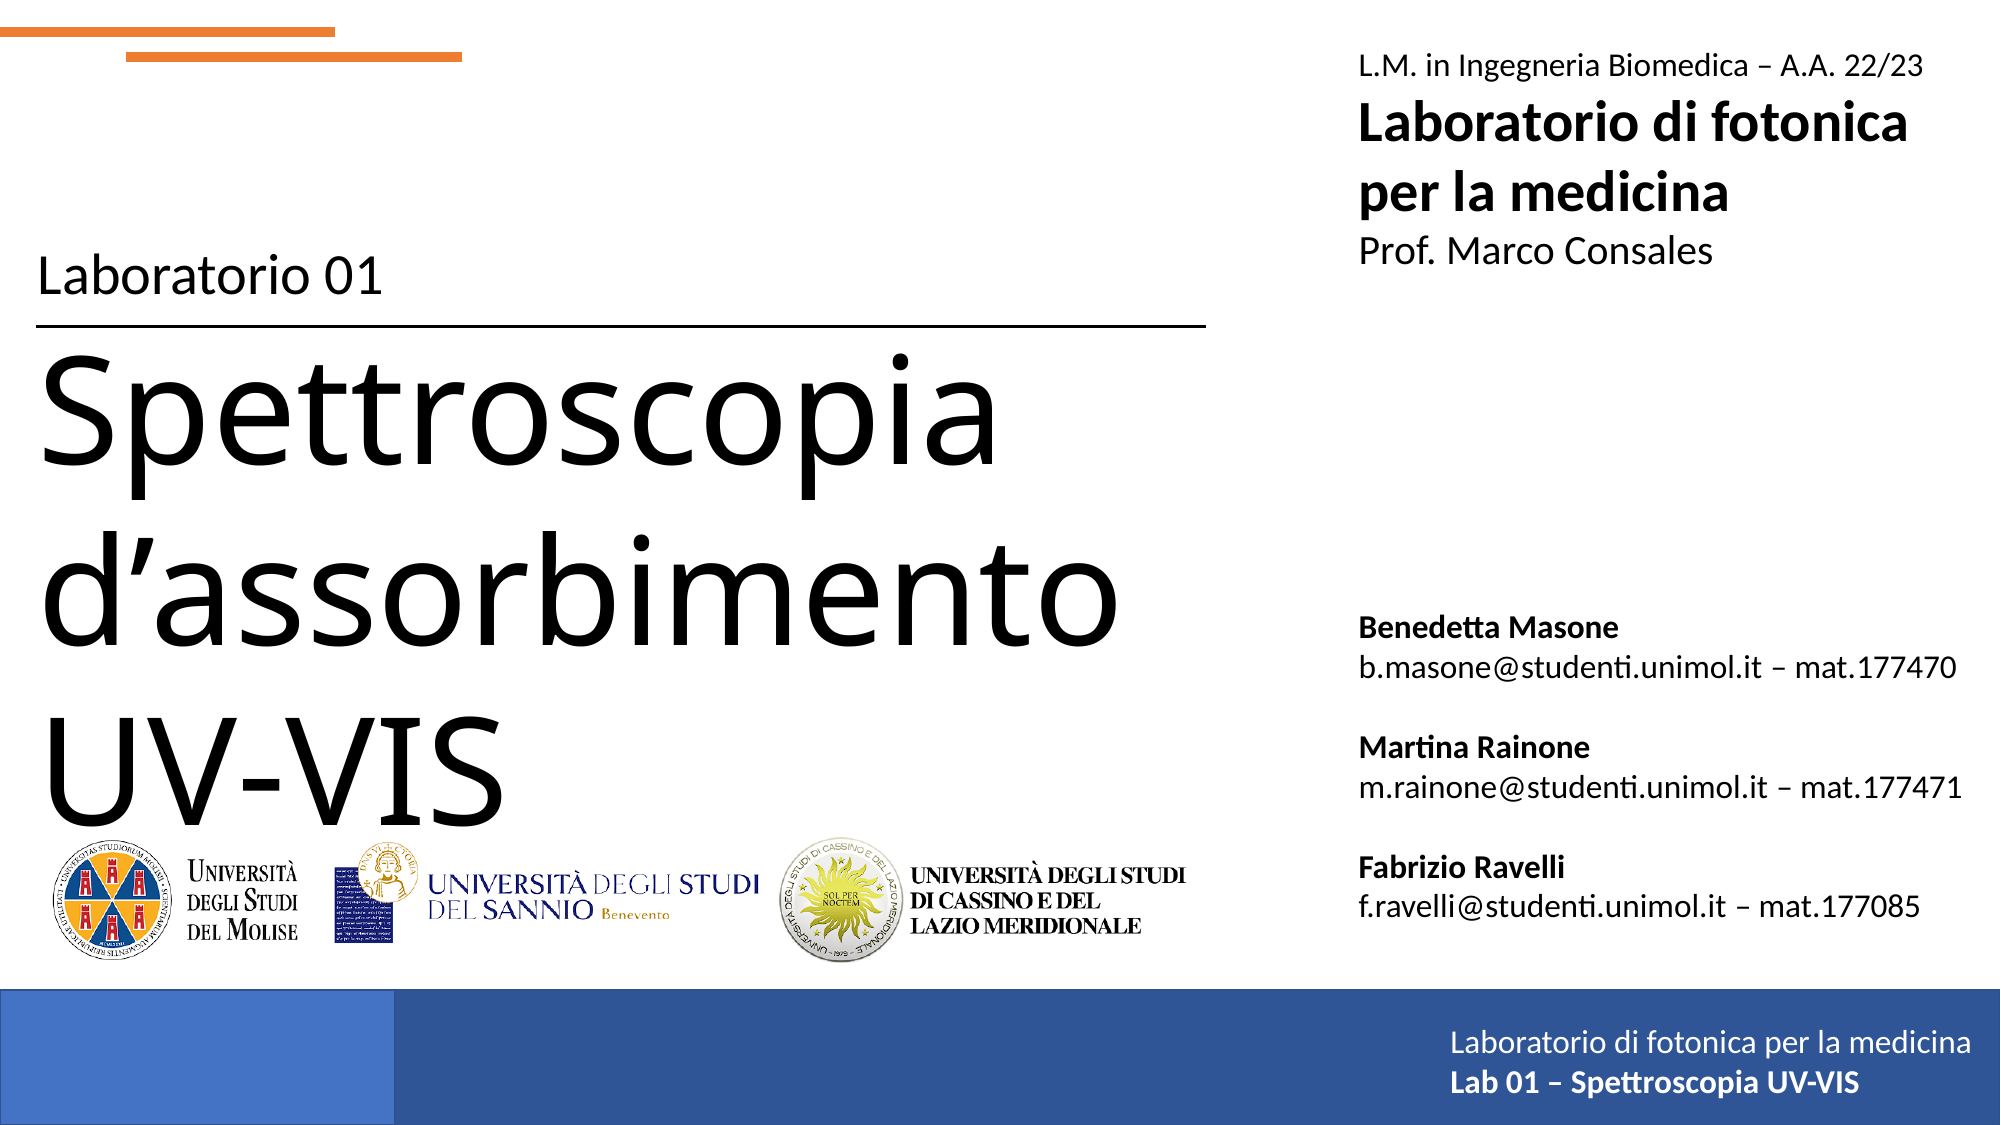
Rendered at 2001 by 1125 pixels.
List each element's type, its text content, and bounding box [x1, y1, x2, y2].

text_box [0, 990, 2000, 1125]
text_box Laboratorio 01 [22, 228, 494, 307]
text_box [0, 28, 334, 36]
text_box [127, 53, 461, 61]
text_box Benedetta Masone b.masone@studenti.unimol.it – mat.177470 Martina Rainone m.rainone@studenti.unimol.it – mat.177471 Fabrizio Ravelli f.ravelli@studenti.unimol.it – mat.177085 [1343, 597, 2000, 937]
text_box Laboratorio di fotonica per la medicina Lab 01 – Spettroscopia UV-VIS [1435, 1012, 2000, 1125]
picture [35, 868, 1207, 963]
text_box Spettroscopia d’assorbimento UV-VIS [22, 307, 1330, 868]
text_box L.M. in Ingegneria Biomedica – A.A. 22/23 Laboratorio di fotonica per la medicina Prof. Marco Consales [1343, 35, 1977, 283]
